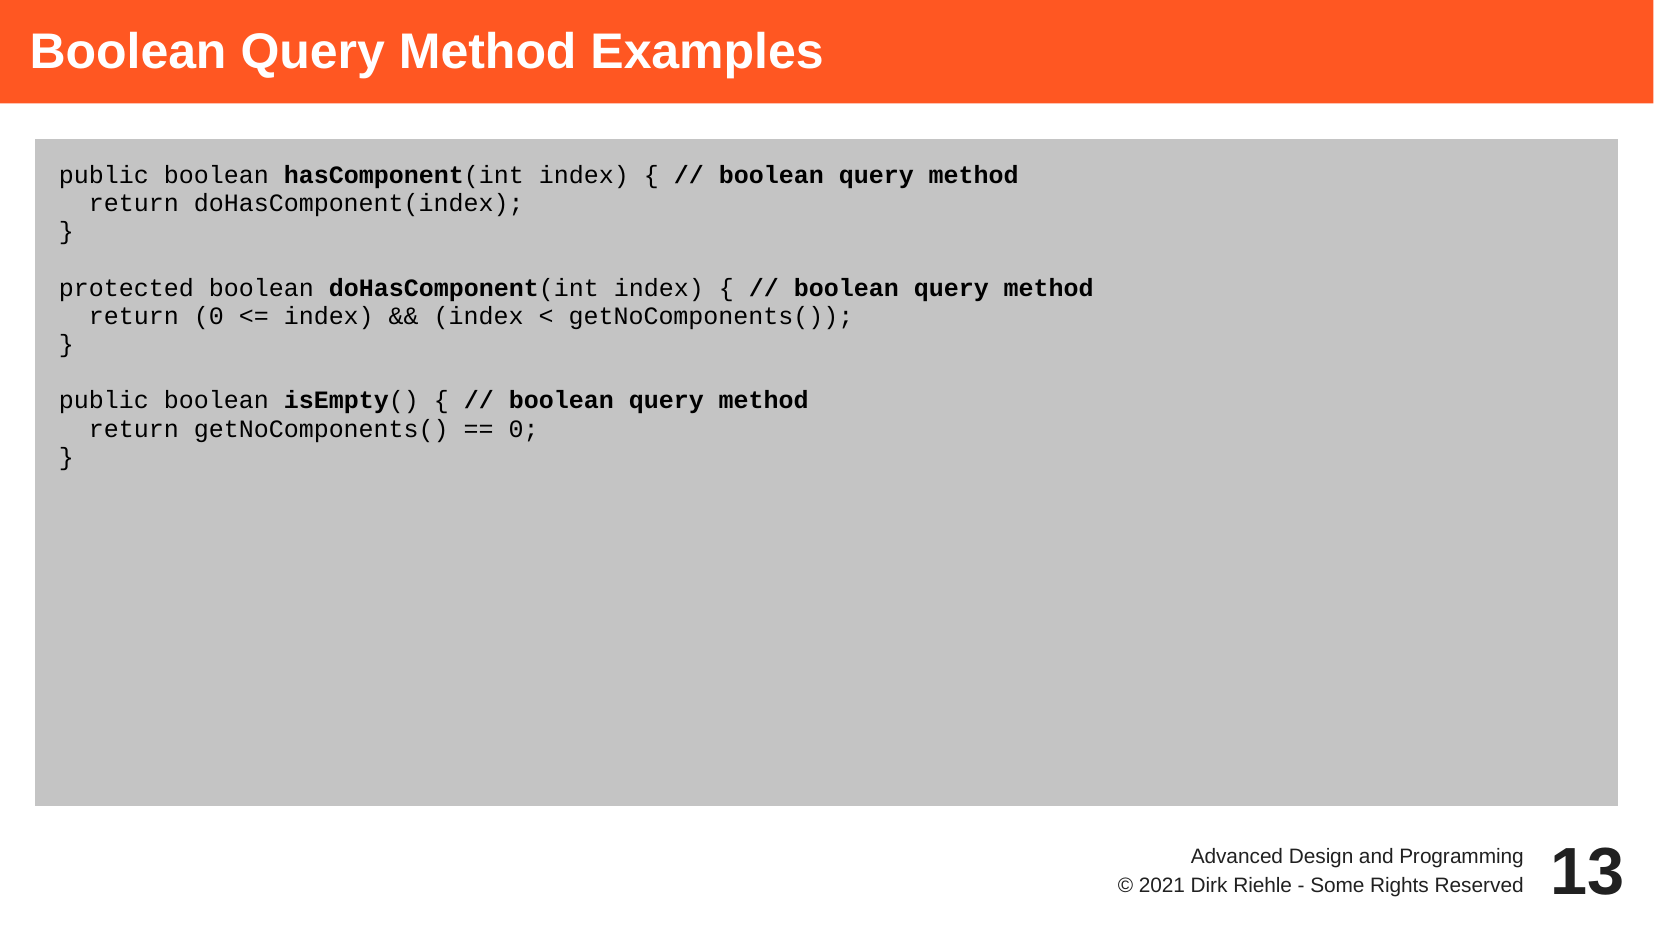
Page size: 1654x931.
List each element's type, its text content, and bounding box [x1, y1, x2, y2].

list public boolean hasComponent(int index) { // boolean query method return doHasComponent(index); } protected boolean doHasComponent(int index) { // boolean query method return (0 <= index) && (index < getNoComponents()); } public boolean isEmpty() { // boolean query method return getNoComponents() == 0; } [29, 132, 1625, 813]
title Boolean Query Method Examples [0, 0, 1654, 104]
